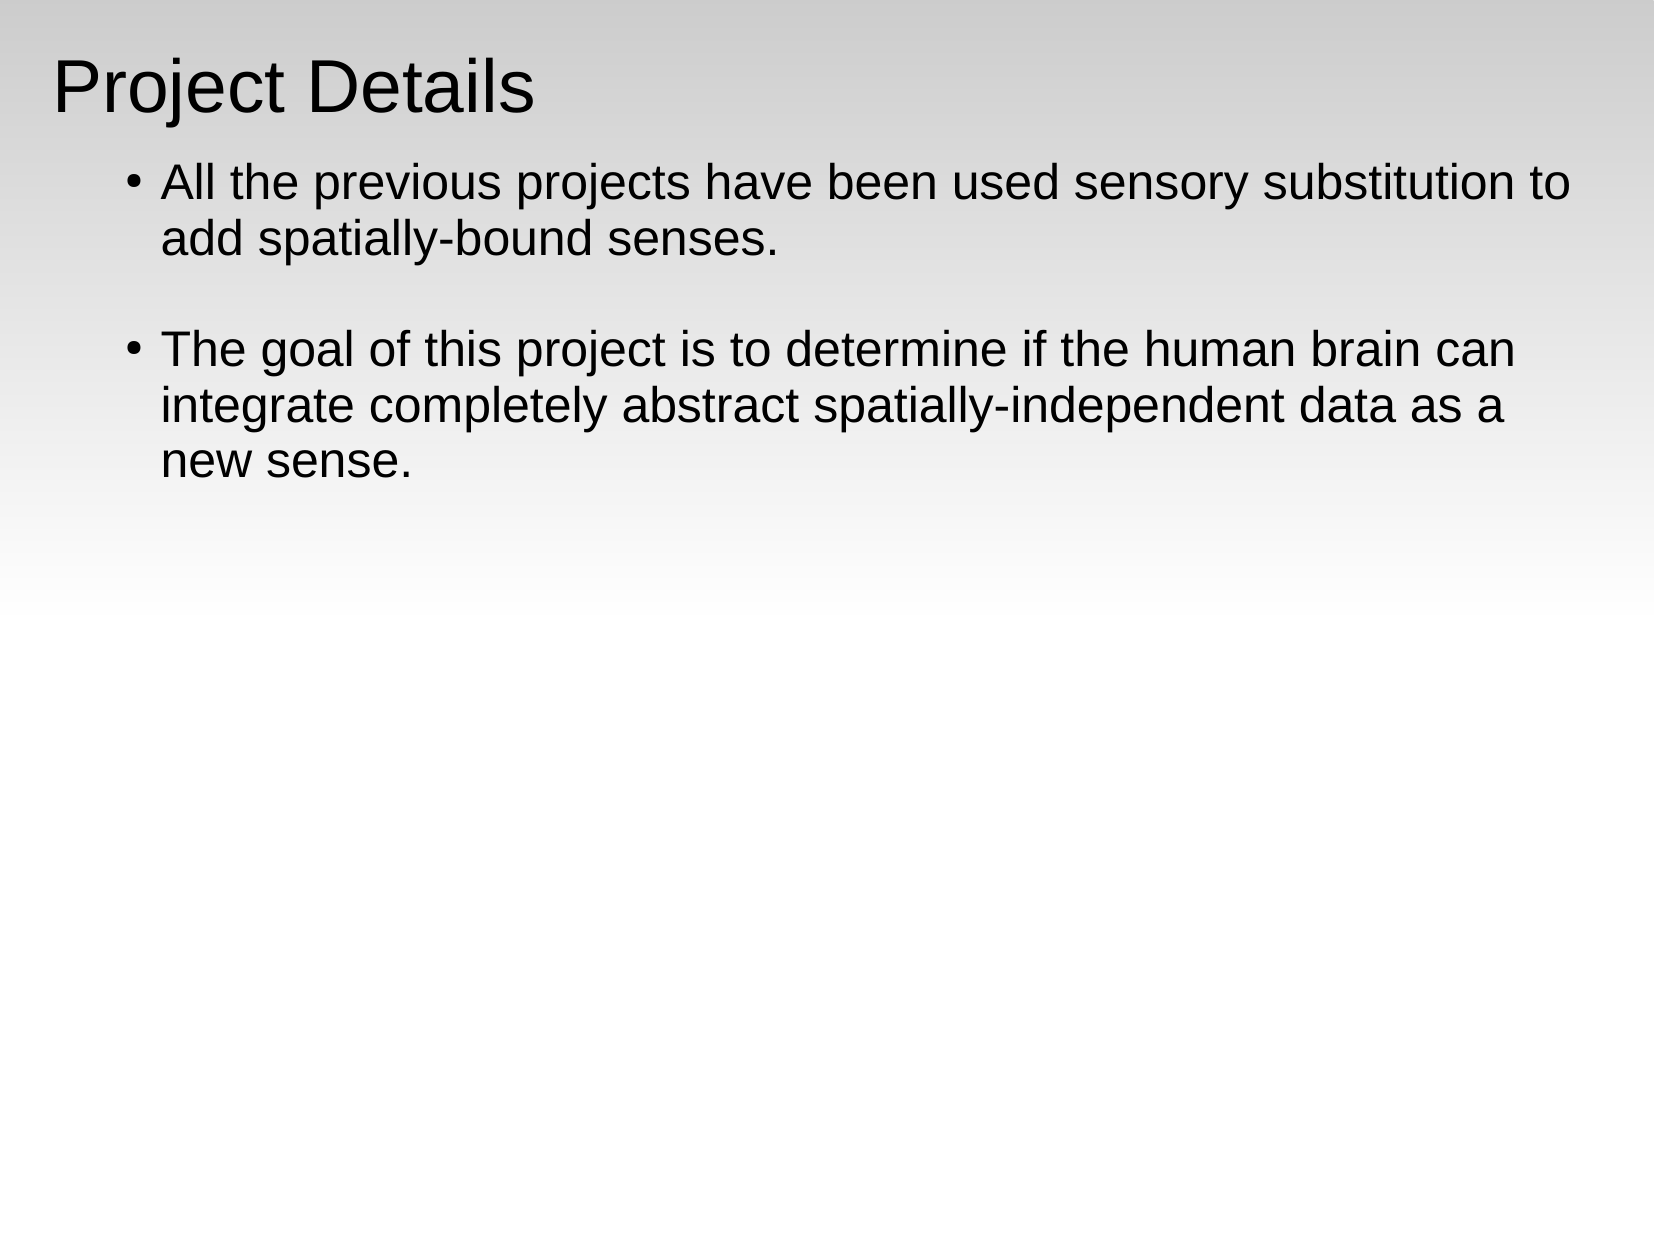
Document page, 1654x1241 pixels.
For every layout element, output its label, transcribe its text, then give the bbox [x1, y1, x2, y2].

text_box All the previous projects have been used sensory substitution to add spatially-bound senses. The goal of this project is to determine if the human brain can integrate completely abstract spatially-independent data as a new sense. [75, 146, 1613, 563]
text_box Project Details [37, 37, 552, 137]
